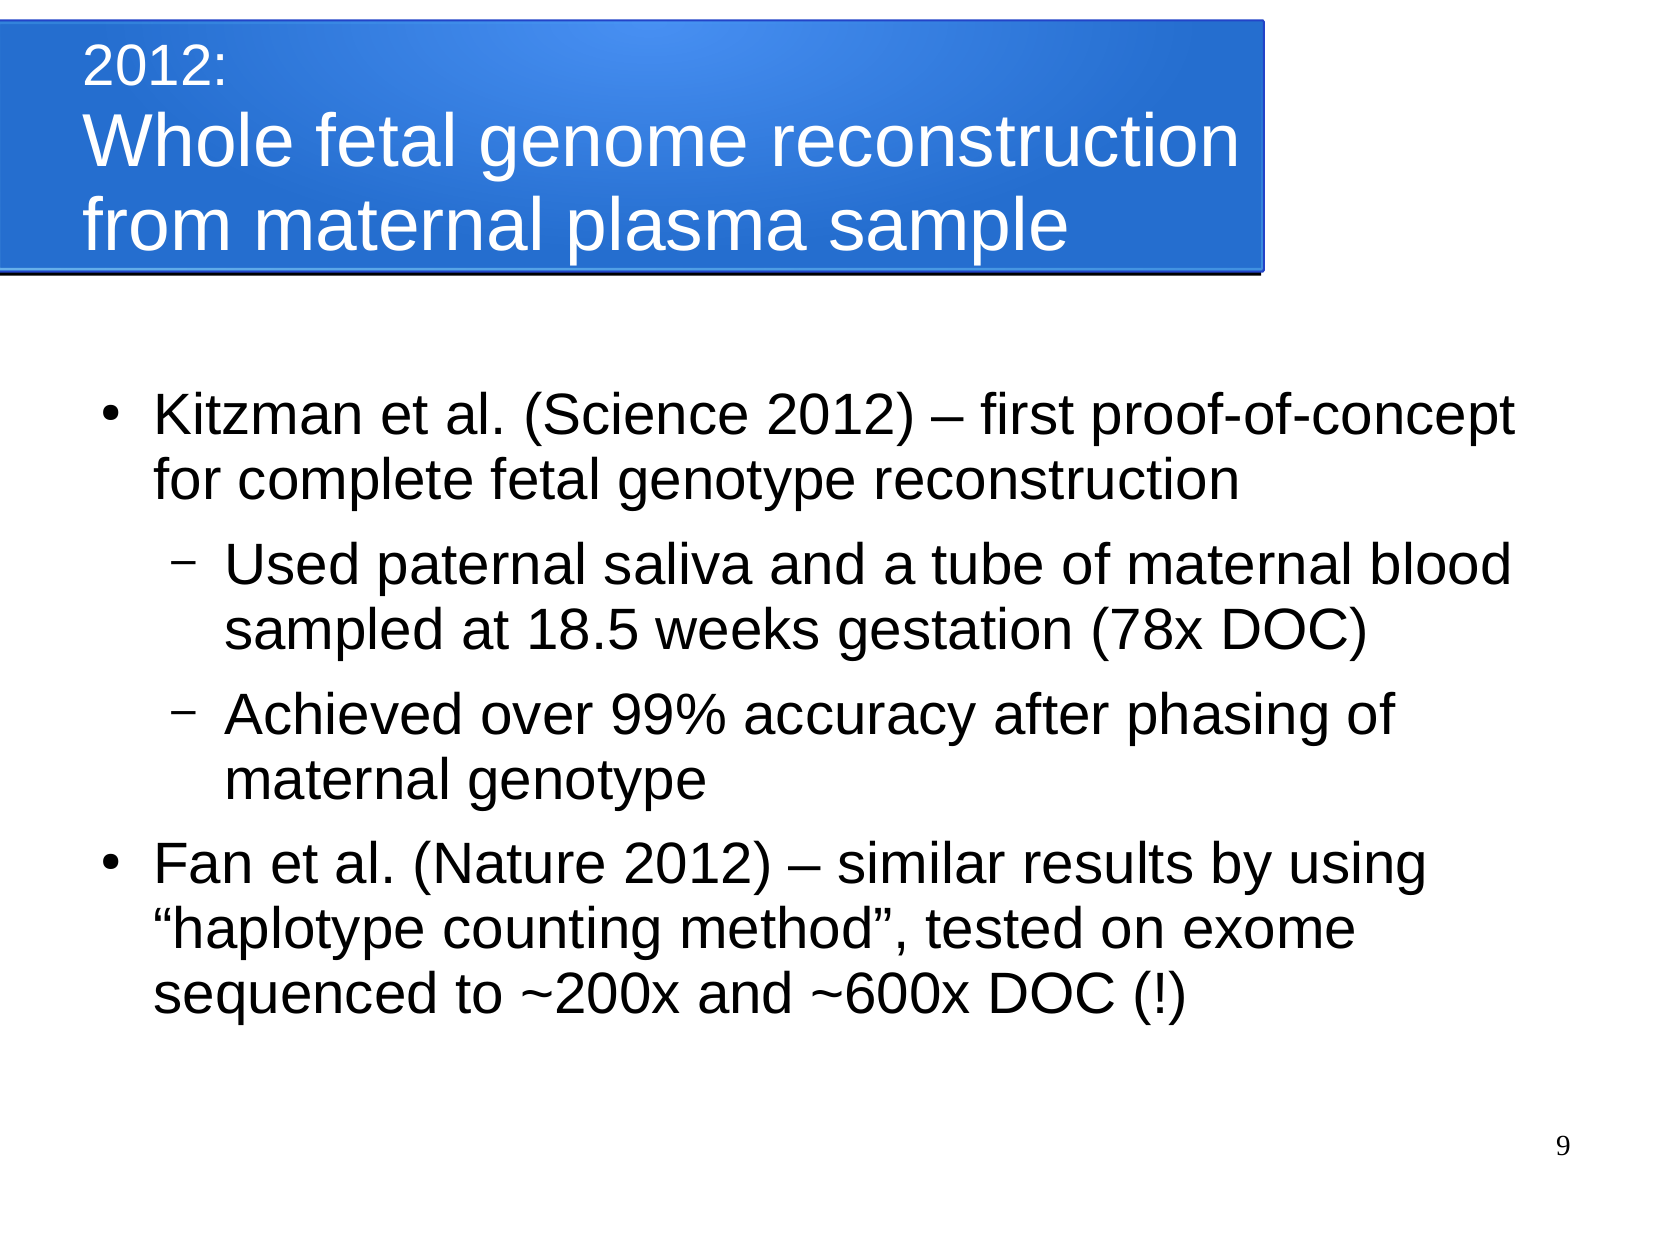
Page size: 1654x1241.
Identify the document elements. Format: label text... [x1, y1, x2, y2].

list Kitzman et al. (Science 2012) – first proof-of-concept for complete fetal genotype reconstruction Used paternal saliva and a tube of maternal blood sampled at 18.5 weeks gestation (78x DOC) Achieved over 99% accuracy after phasing of maternal genotype Fan et al. (Nature 2012) – similar results by using “haplotype counting method”, tested on exome sequenced to ~200x and ~600x DOC (!) [82, 381, 1571, 1102]
title 2012: Whole fetal genome reconstruction from maternal plasma sample [82, 0, 1252, 309]
